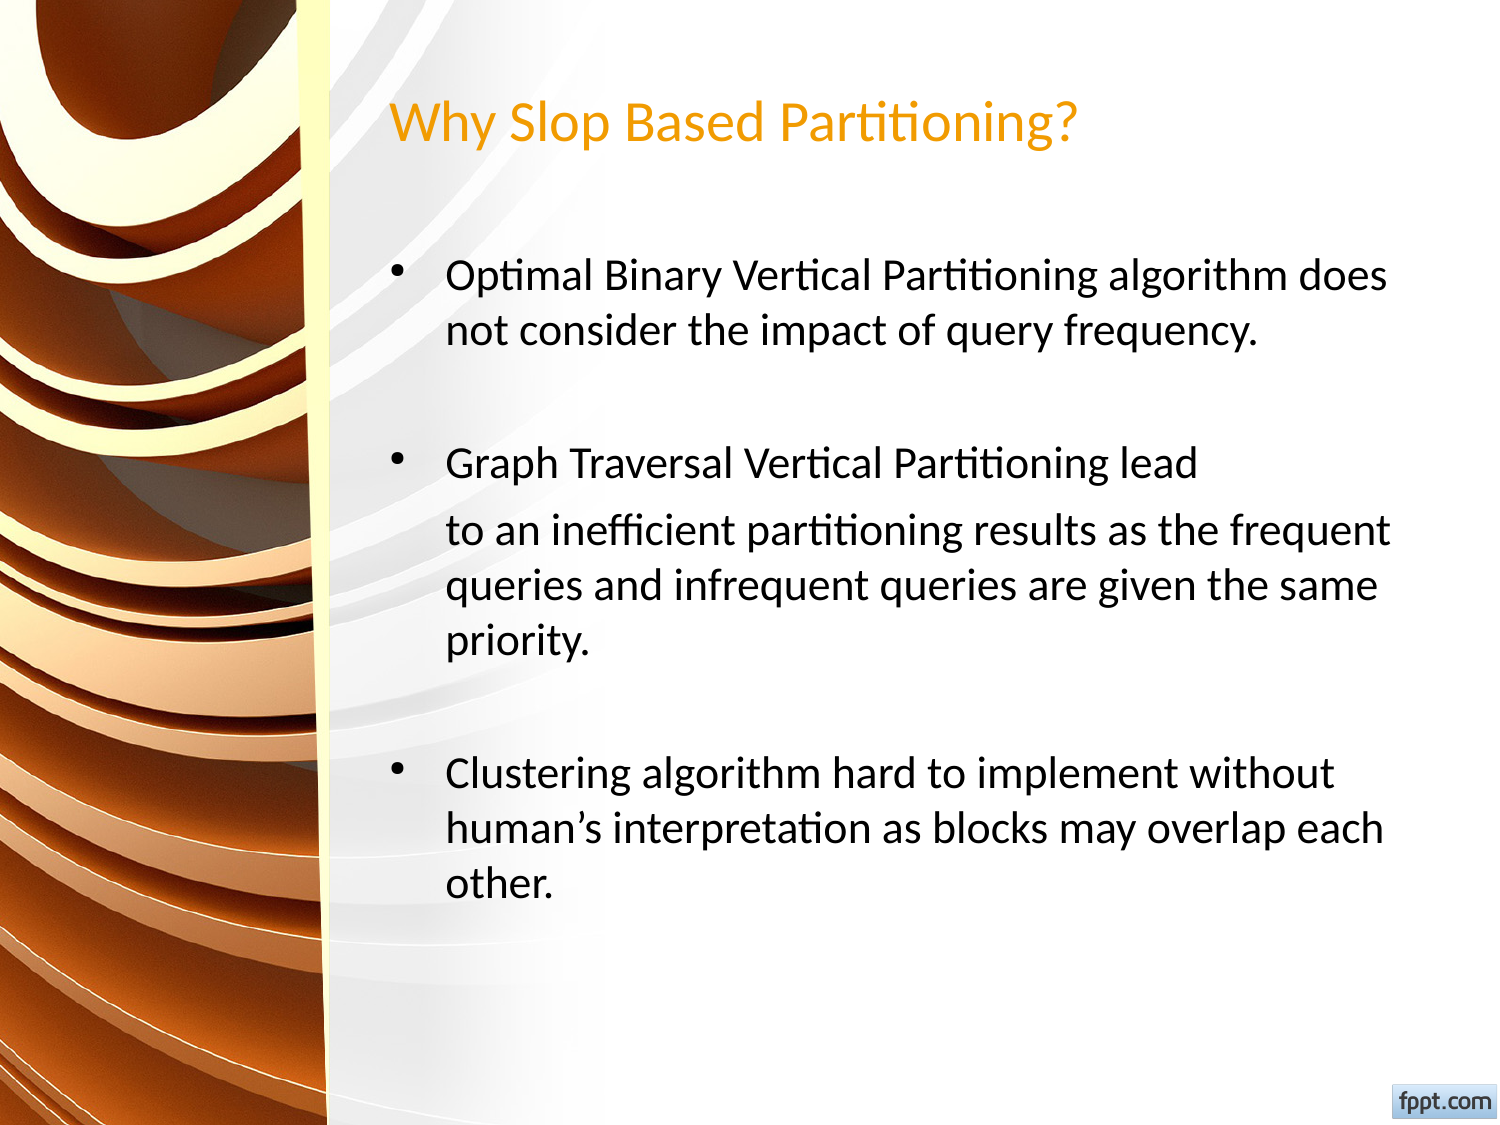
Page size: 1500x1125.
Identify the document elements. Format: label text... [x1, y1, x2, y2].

list Optimal Binary Vertical Partitioning algorithm does not consider the impact of query frequency. Graph Traversal Vertical Partitioning lead to an inefficient partitioning results as the frequent queries and infrequent queries are given the same priority. Clustering algorithm hard to implement without human’s interpretation as blocks may overlap each other. [374, 236, 1427, 1064]
title Why Slop Based Partitioning? [374, 61, 1427, 174]
picture [0, 0, 1500, 1125]
